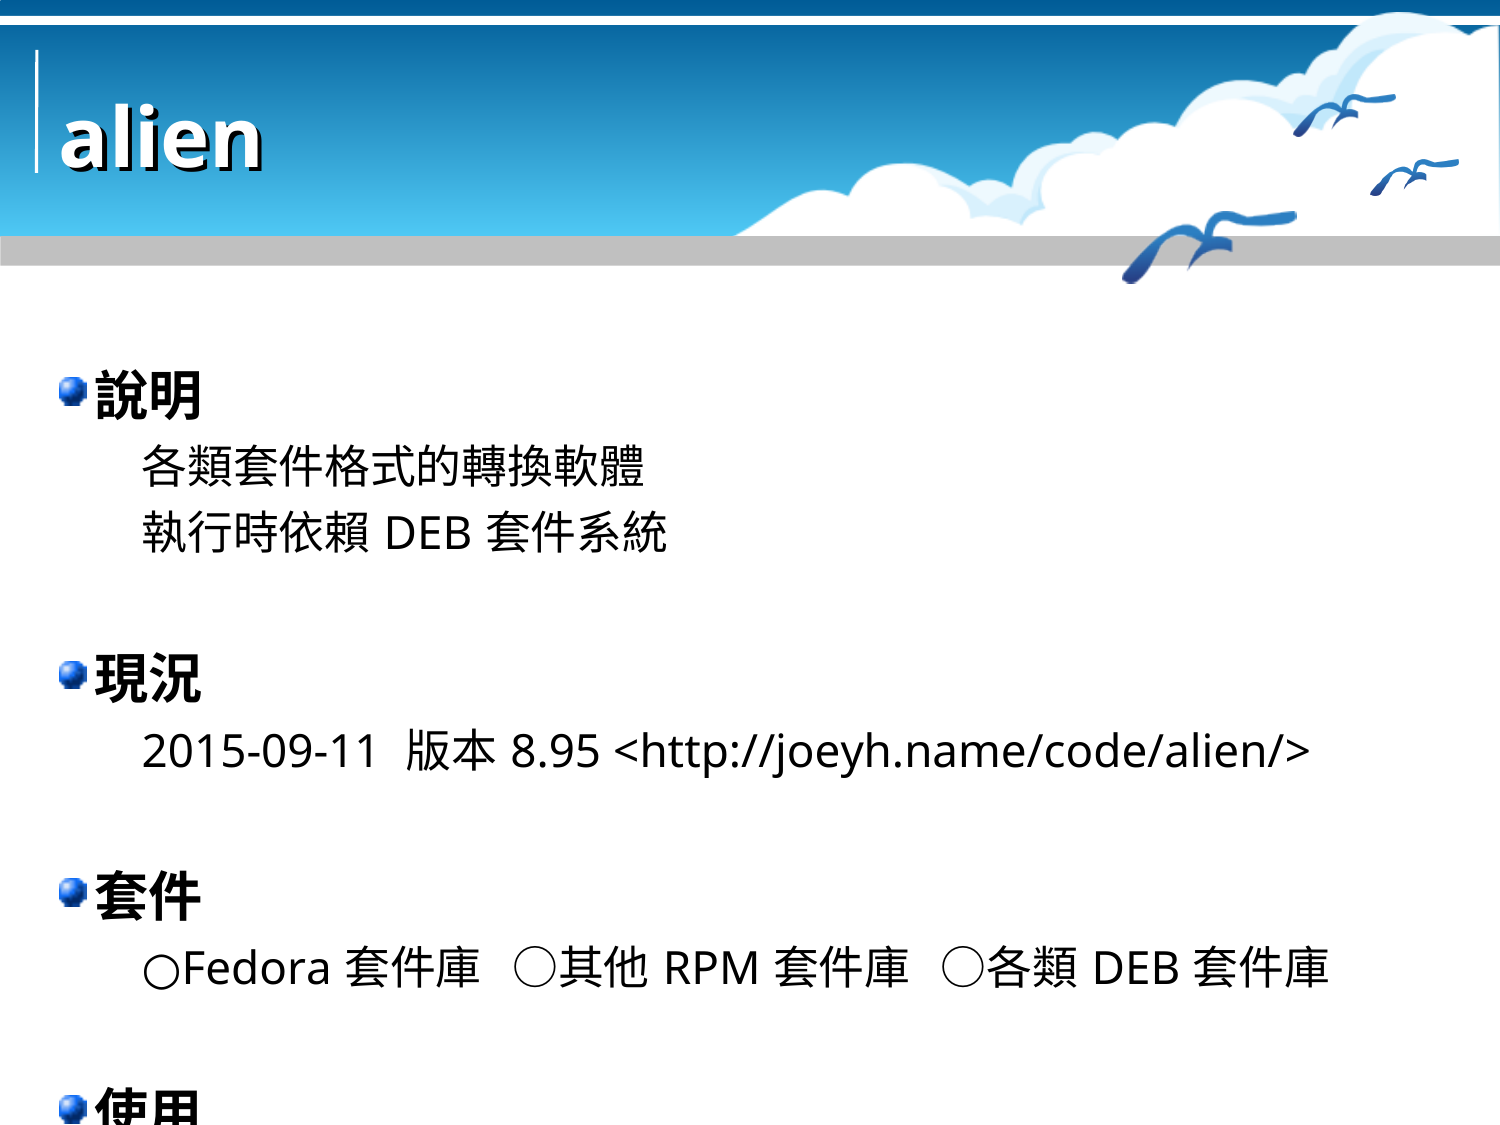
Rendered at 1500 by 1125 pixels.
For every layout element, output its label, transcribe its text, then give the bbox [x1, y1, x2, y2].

picture [730, 12, 1500, 284]
list 說明 各類套件格式的轉換軟體 執行時依賴DEB套件系統 現況 2015-09-11 版本8.95 <http://joeyh.name/code/alien/> 套件 ○Fedora套件庫 ○其他RPM套件庫 ○各類DEB套件庫 使用 alien --to-rpm 套件檔名 [59, 312, 1447, 1123]
title alien [59, 86, 1465, 186]
